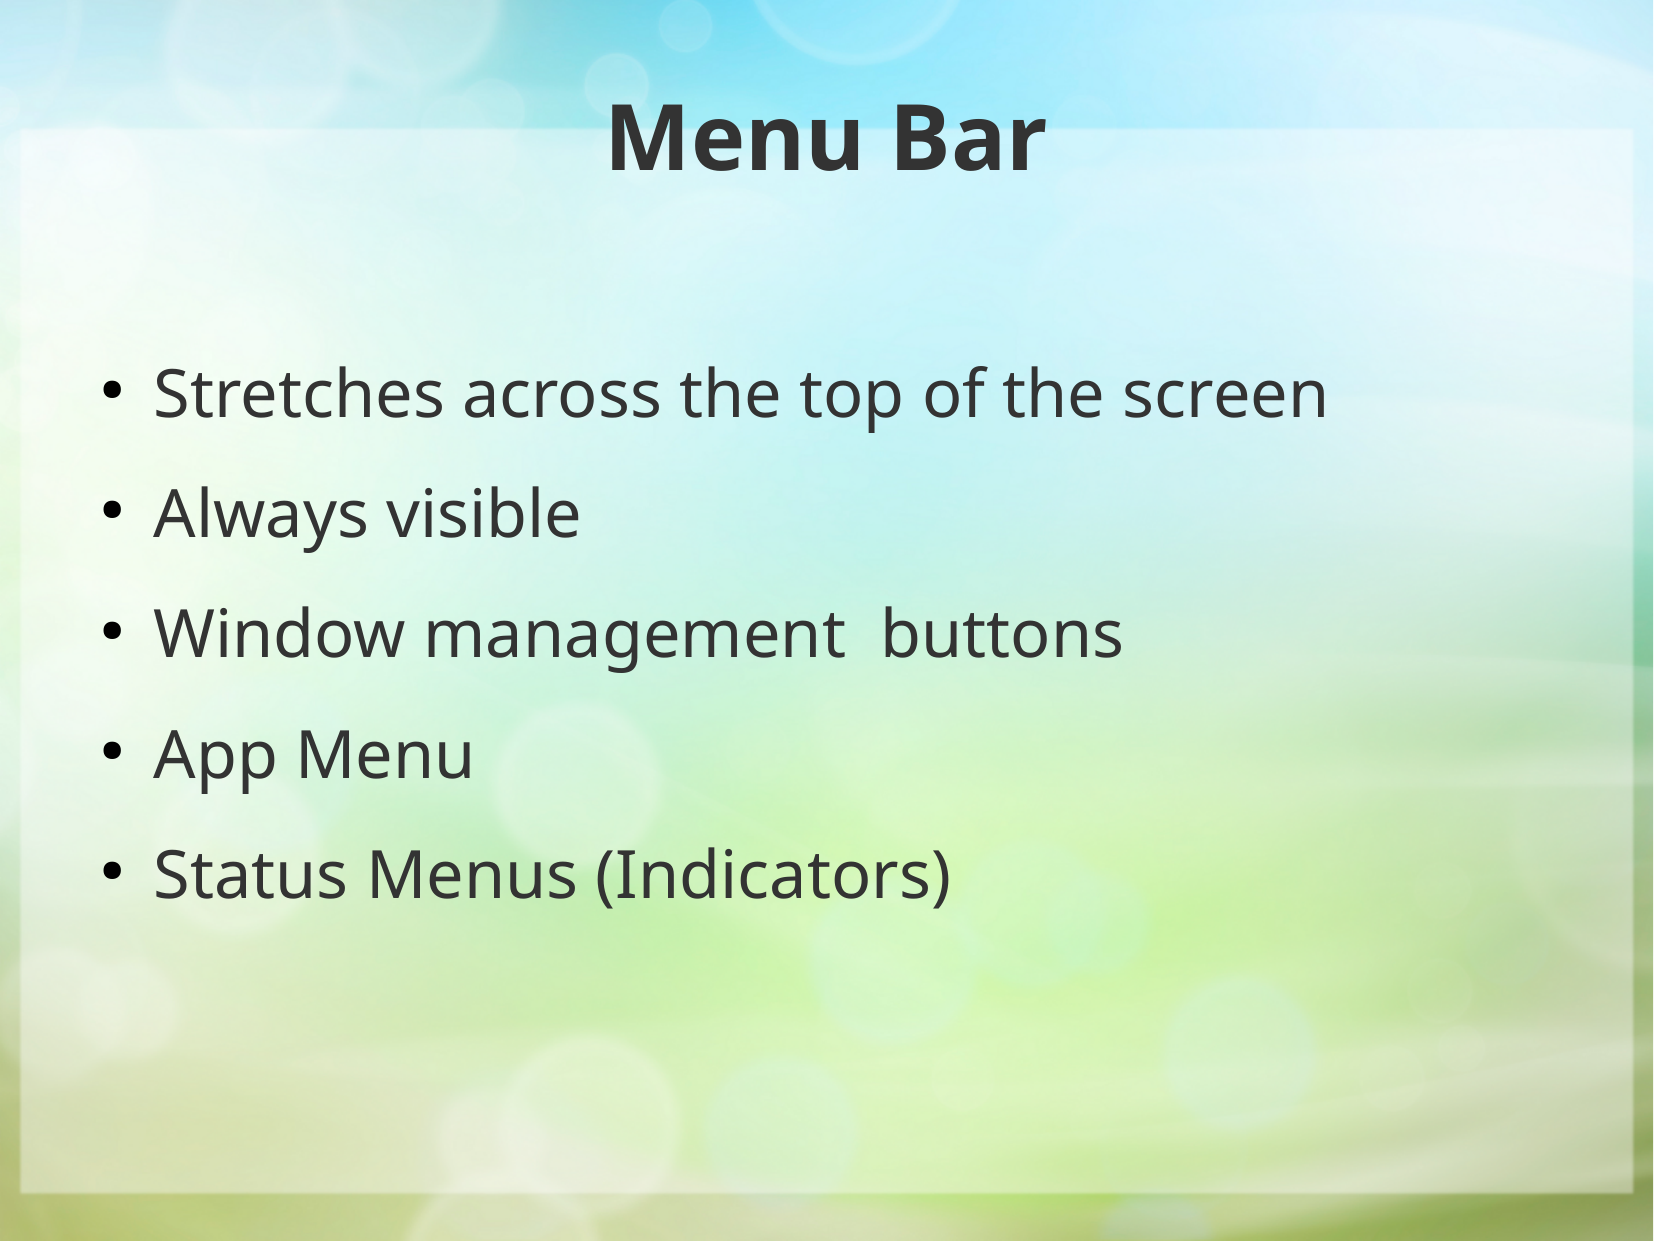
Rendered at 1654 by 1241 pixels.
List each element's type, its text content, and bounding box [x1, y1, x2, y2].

title Menu Bar [82, 60, 1571, 211]
list Stretches across the top of the screen Always visible Window management buttons App Menu Status Menus (Indicators) [82, 222, 1571, 1042]
picture [0, 0, 1654, 1241]
